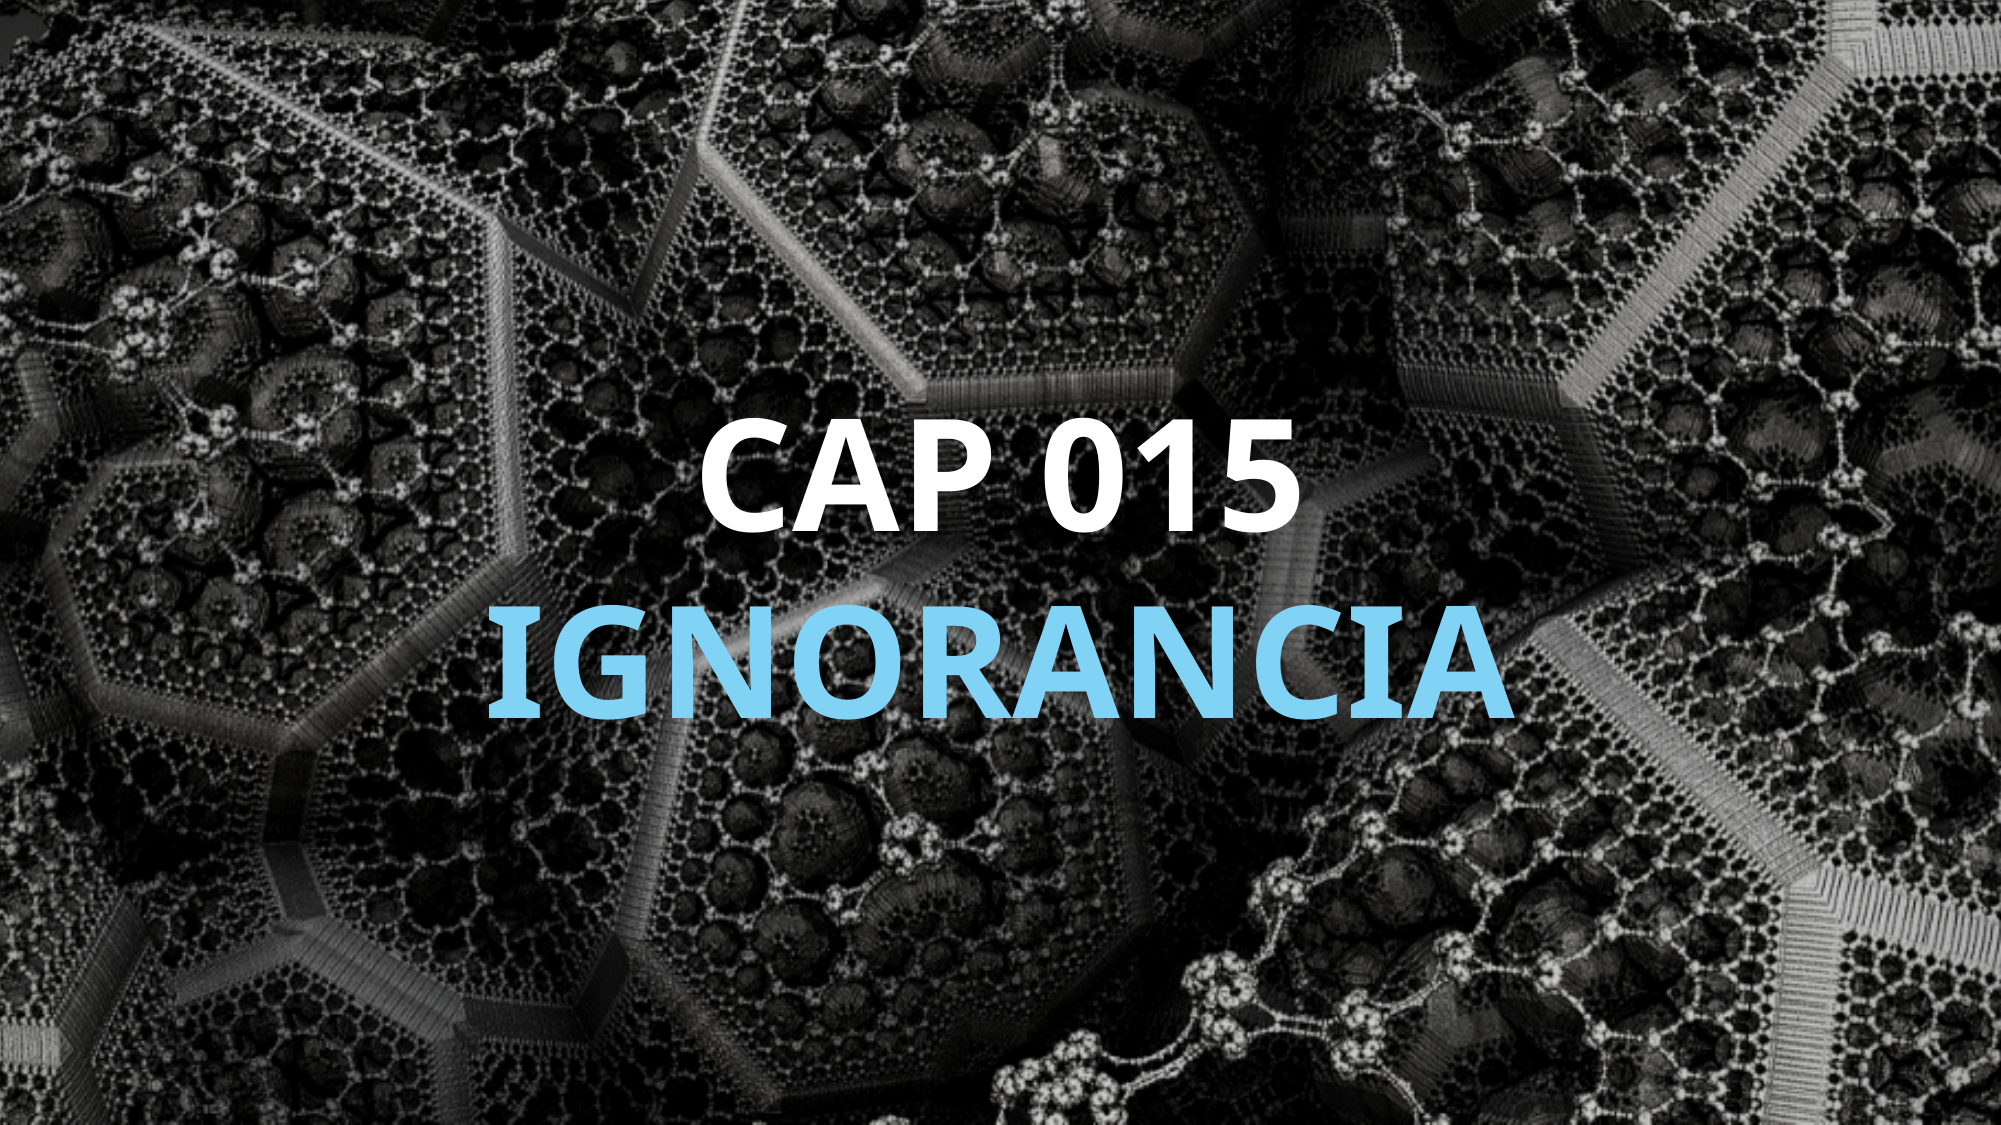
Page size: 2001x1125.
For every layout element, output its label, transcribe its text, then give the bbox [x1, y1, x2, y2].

text_box CAP 015 IGNORANCIA [469, 367, 1531, 758]
picture [0, 0, 2001, 1125]
